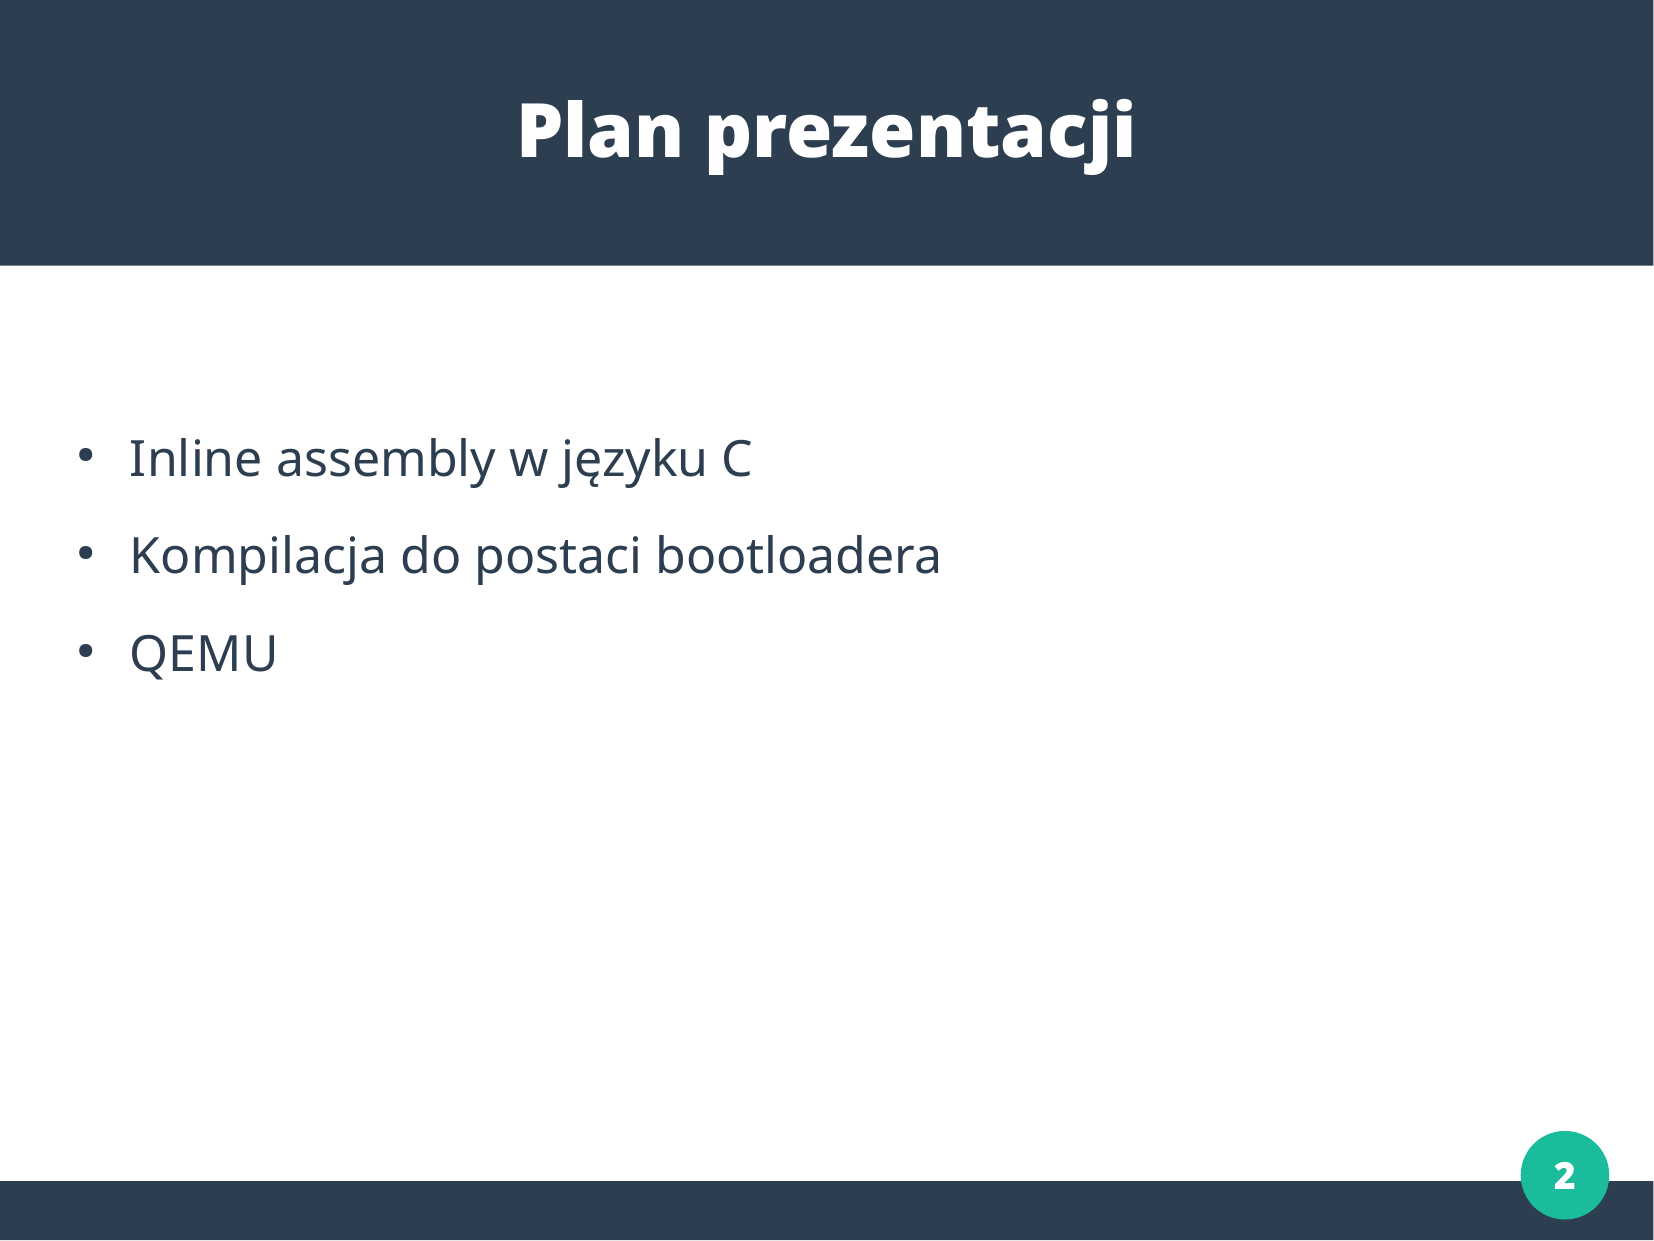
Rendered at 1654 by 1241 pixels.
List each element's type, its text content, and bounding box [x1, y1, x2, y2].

title Plan prezentacji [59, 49, 1595, 207]
list Inline assembly w języku C Kompilacja do postaci bootloadera QEMU [59, 324, 1595, 1152]
